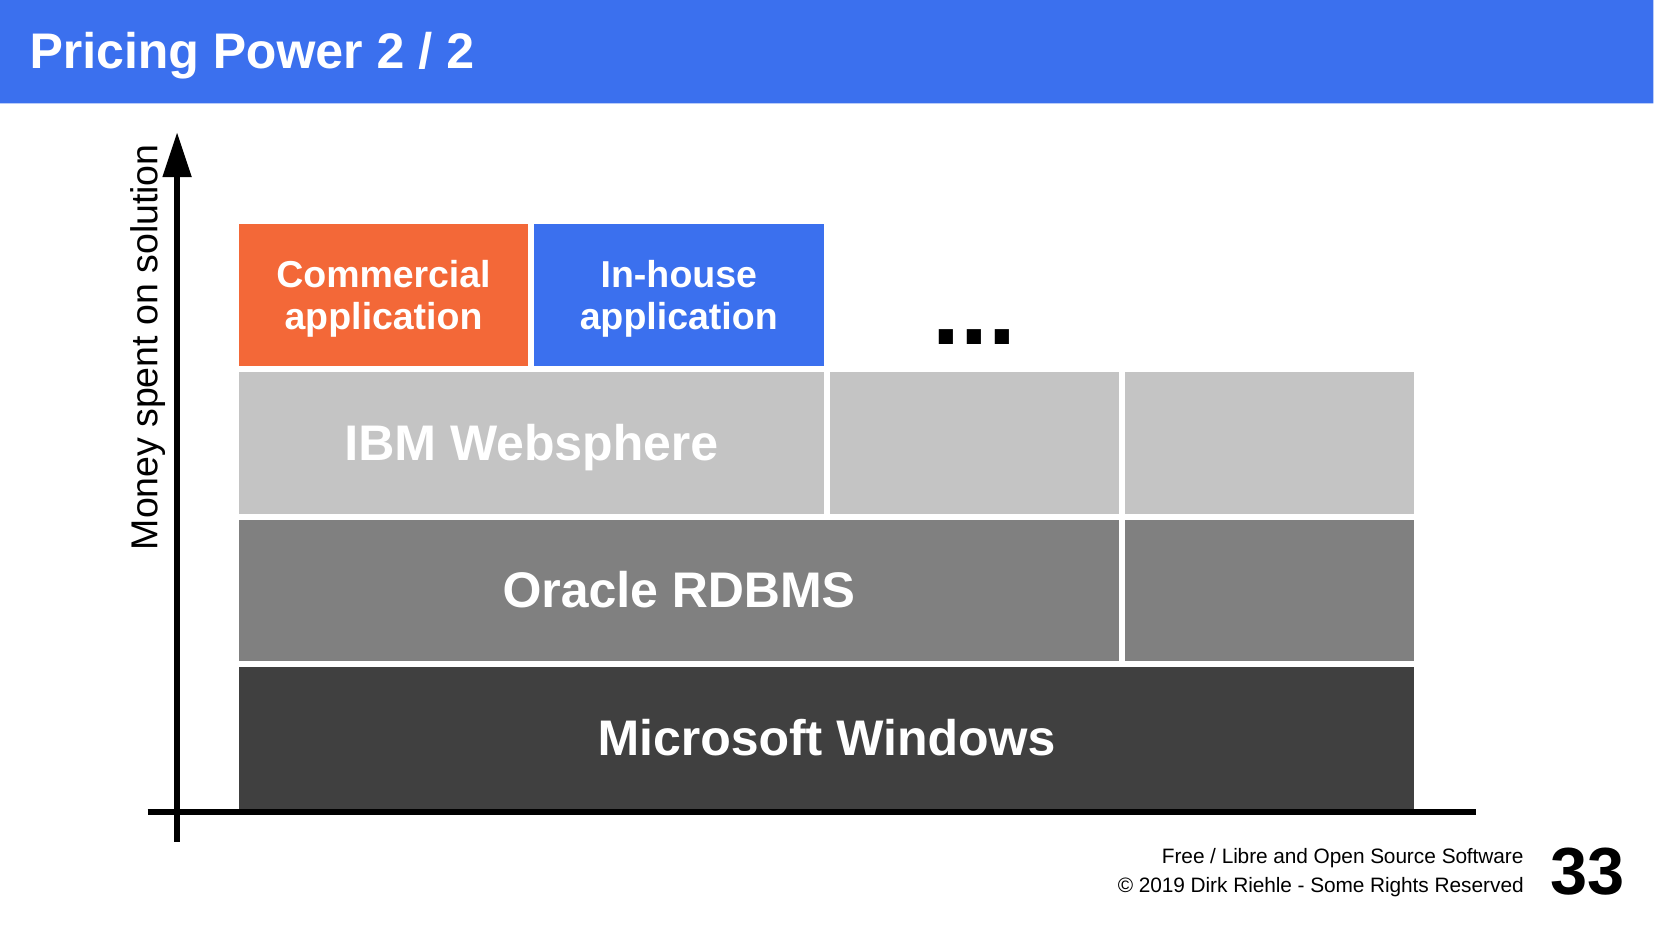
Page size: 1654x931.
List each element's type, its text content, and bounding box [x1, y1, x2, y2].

text_box Microsoft Windows [235, 665, 1418, 809]
text_box IBM Websphere [235, 369, 826, 517]
text_box Oracle RDBMS [235, 517, 1121, 665]
text_box [826, 369, 1418, 665]
title Pricing Power 2 / 2 [0, 0, 1654, 104]
text_box Money spent on solution [88, 132, 178, 813]
text_box In-house application [531, 221, 827, 370]
text_box ... [885, 221, 1063, 369]
text_box Commercial application [236, 221, 531, 369]
